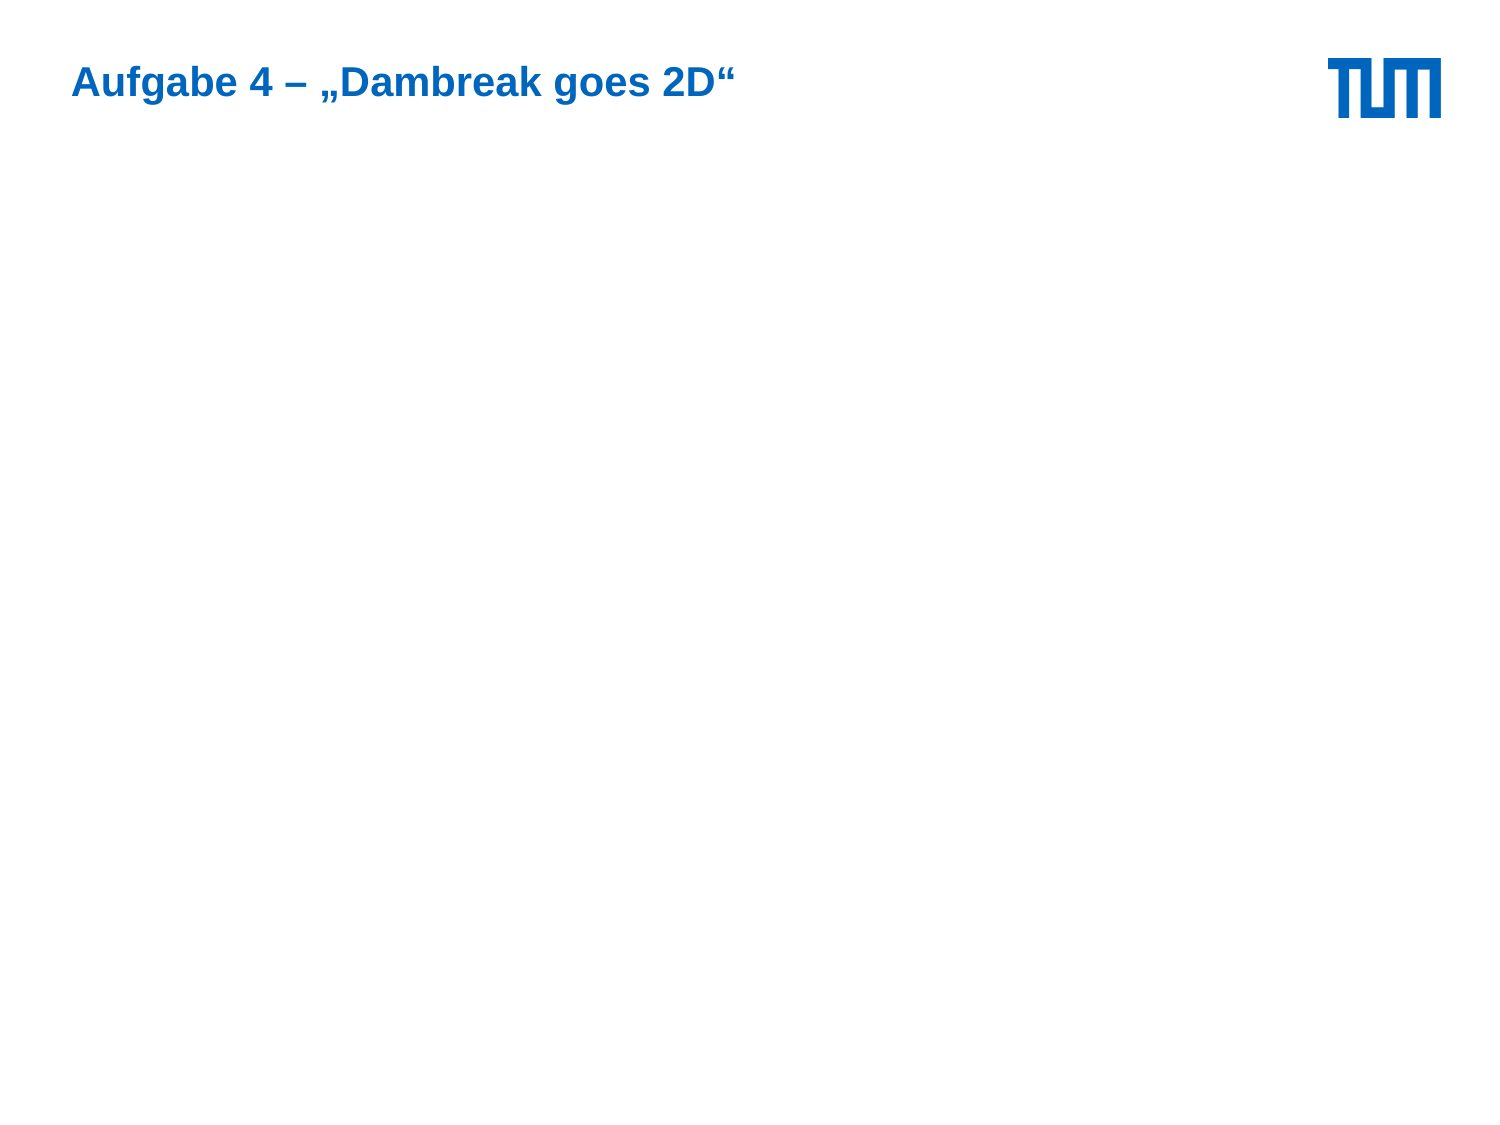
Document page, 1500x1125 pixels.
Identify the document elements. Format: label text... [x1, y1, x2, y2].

title Aufgabe 4 – „Dambreak goes 2D“ [70, 42, 1453, 284]
